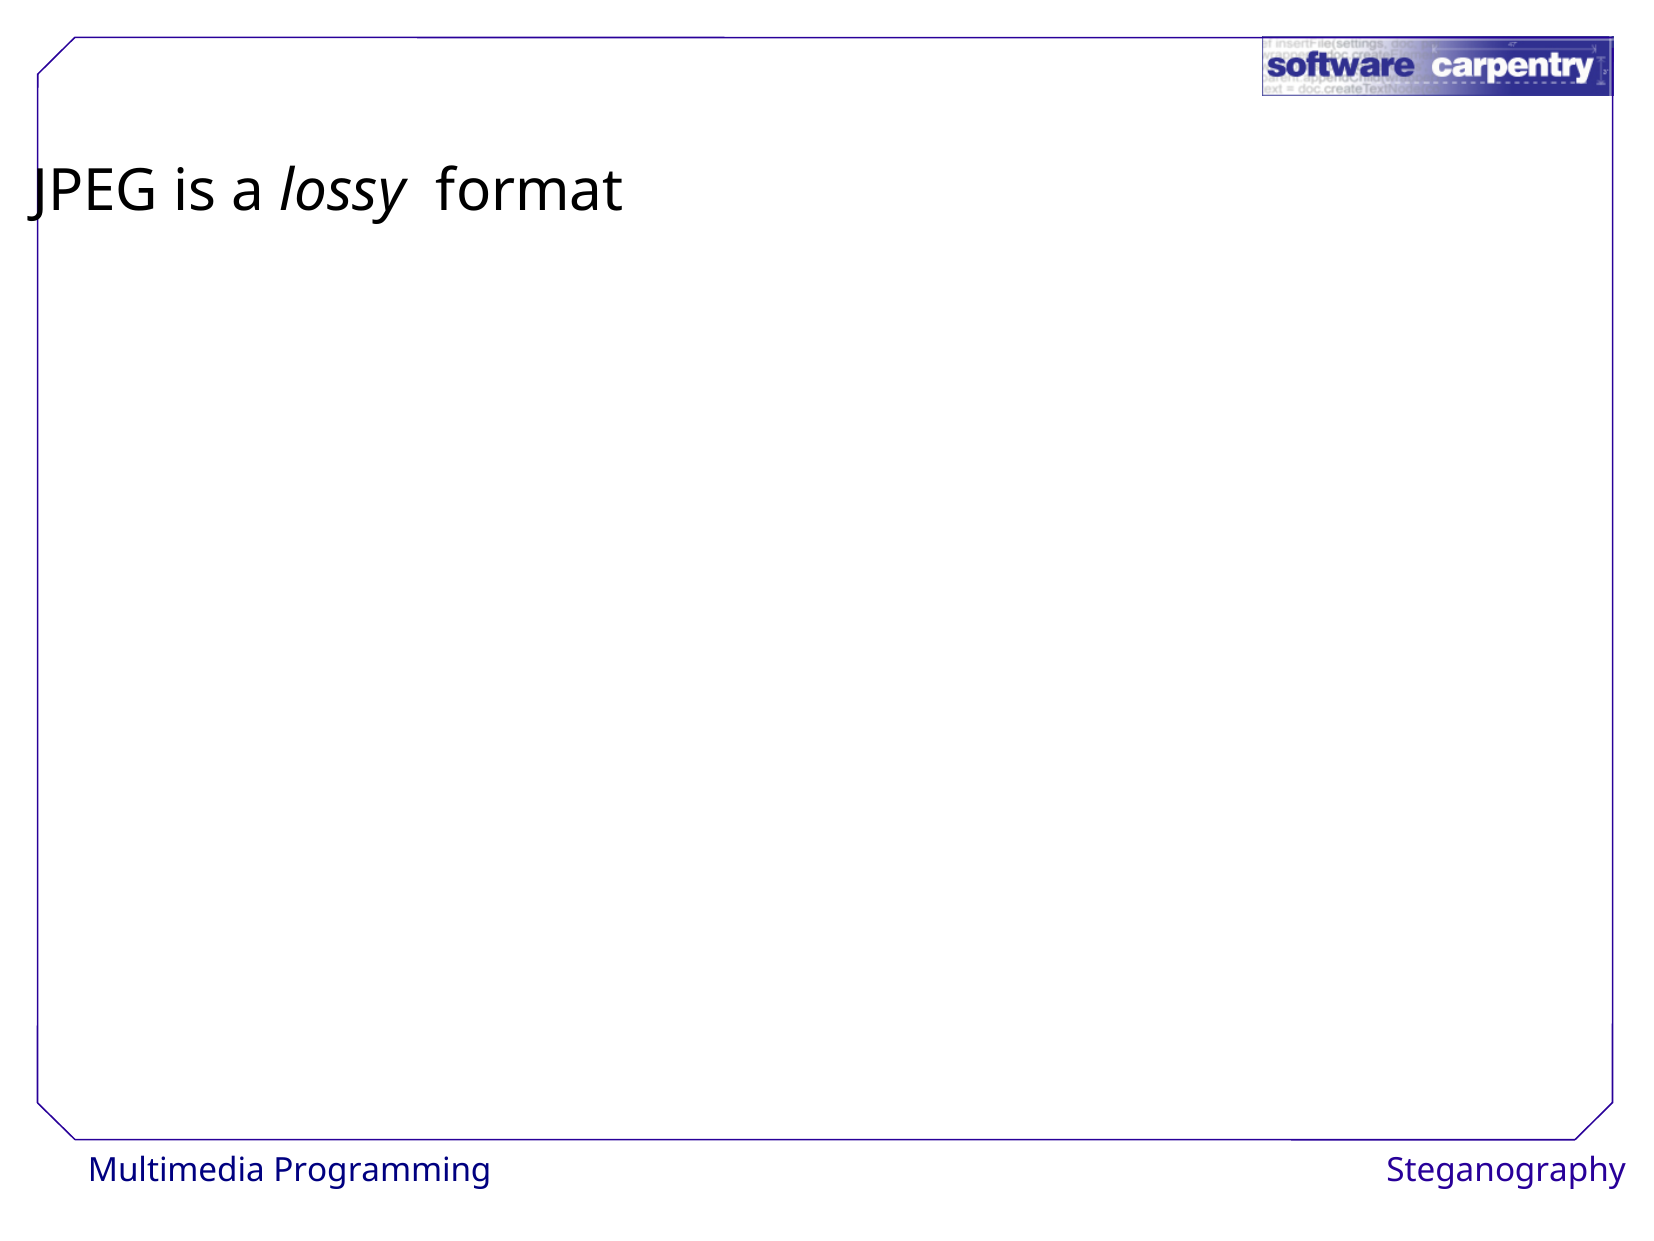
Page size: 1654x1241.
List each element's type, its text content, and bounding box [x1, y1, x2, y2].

picture [1262, 36, 1614, 96]
text_box JPEG is a lossy format [17, 109, 789, 231]
